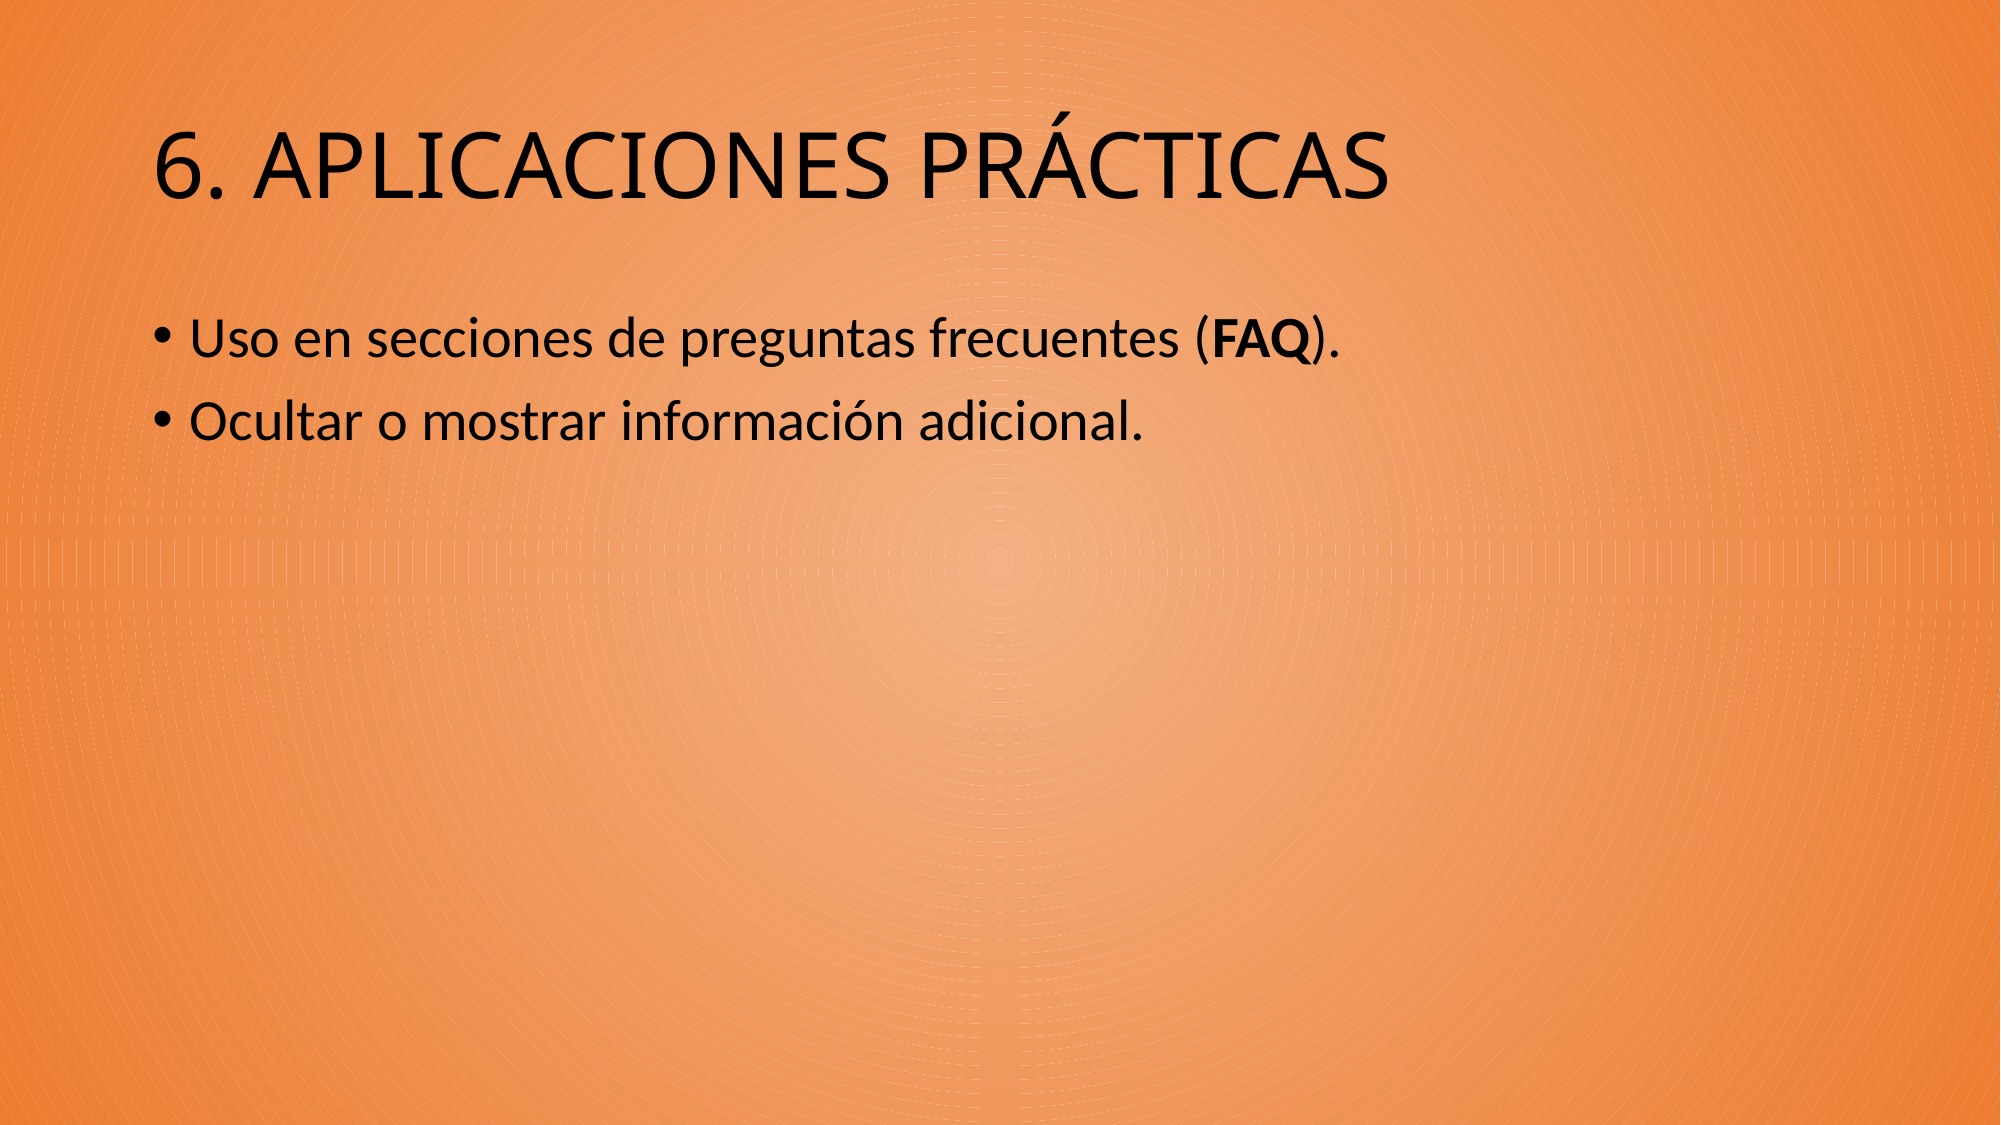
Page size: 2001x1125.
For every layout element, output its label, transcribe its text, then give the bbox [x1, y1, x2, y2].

title 6. APLICACIONES PRÁCTICAS [137, 59, 1863, 278]
list Uso en secciones de preguntas frecuentes (FAQ). Ocultar o mostrar información adicional. [137, 299, 1863, 1014]
